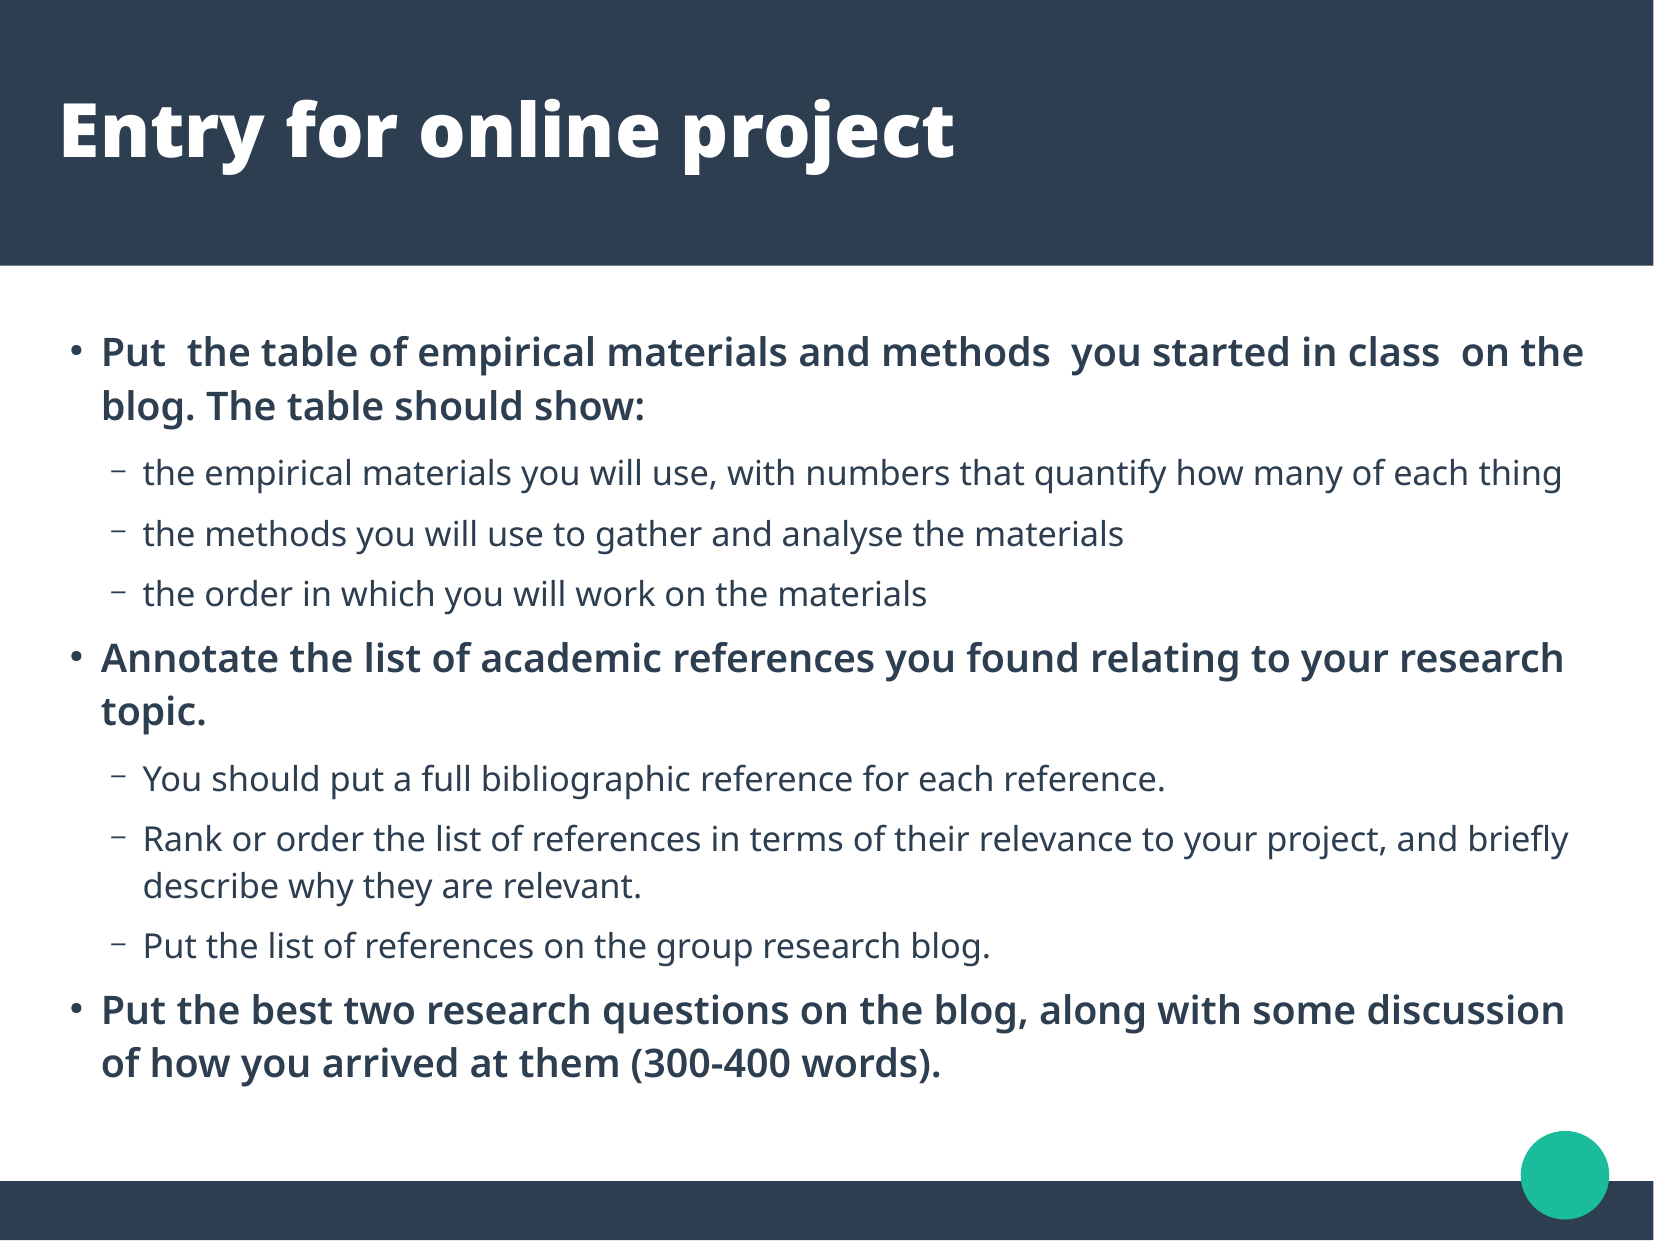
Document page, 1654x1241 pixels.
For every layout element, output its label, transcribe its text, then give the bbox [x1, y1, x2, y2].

list Put the table of empirical materials and methods you started in class on the blog. The table should show: the empirical materials you will use, with numbers that quantify how many of each thing the methods you will use to gather and analyse the materials the order in which you will work on the materials Annotate the list of academic references you found relating to your research topic. You should put a full bibliographic reference for each reference. Rank or order the list of references in terms of their relevance to your project, and briefly describe why they are relevant. Put the list of references on the group research blog. Put the best two research questions on the blog, along with some discussion of how you arrived at them (300-400 words). [59, 324, 1595, 1152]
title Entry for online project [59, 49, 1595, 207]
